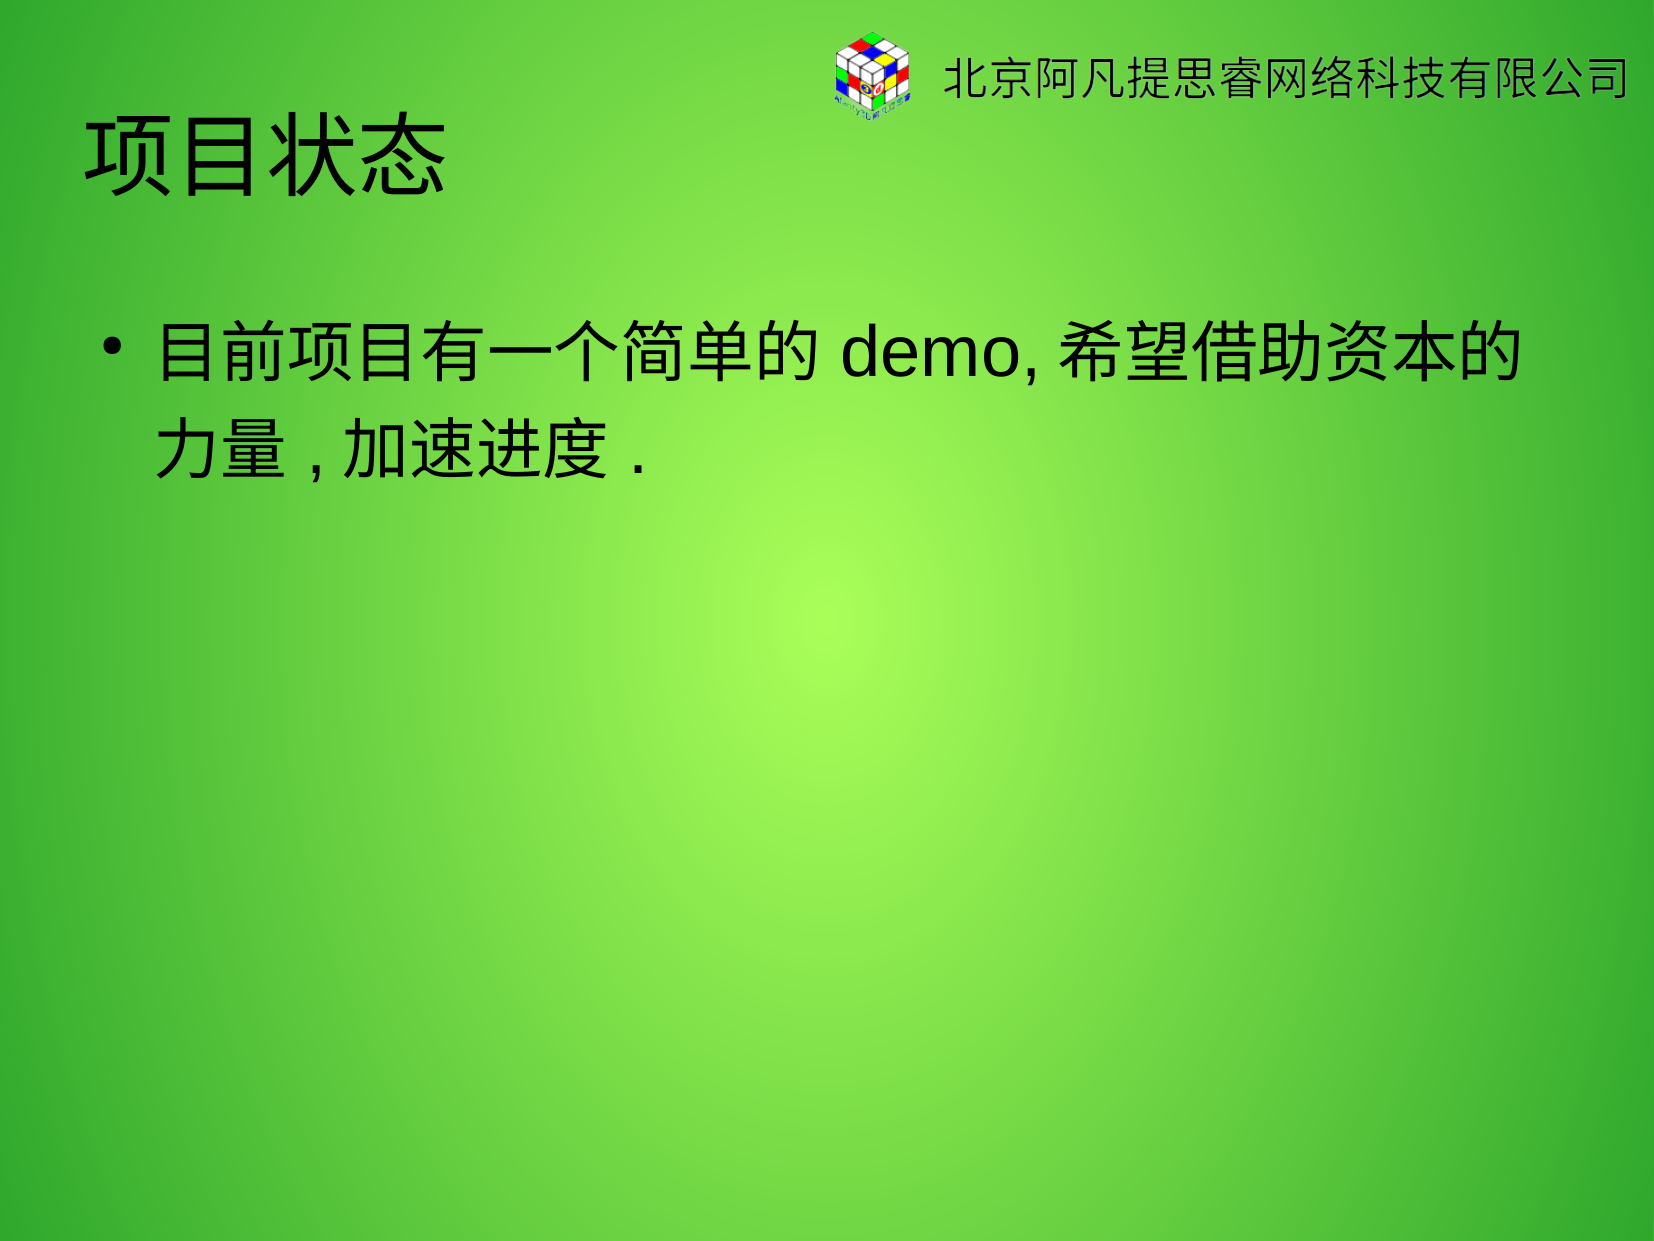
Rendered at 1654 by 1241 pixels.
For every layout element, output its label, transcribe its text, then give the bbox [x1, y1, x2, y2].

picture [810, 18, 1654, 128]
list 目前项目有一个简单的demo,希望借助资本的力量,加速进度. [82, 299, 1571, 1019]
title 项目状态 [82, 47, 1571, 252]
